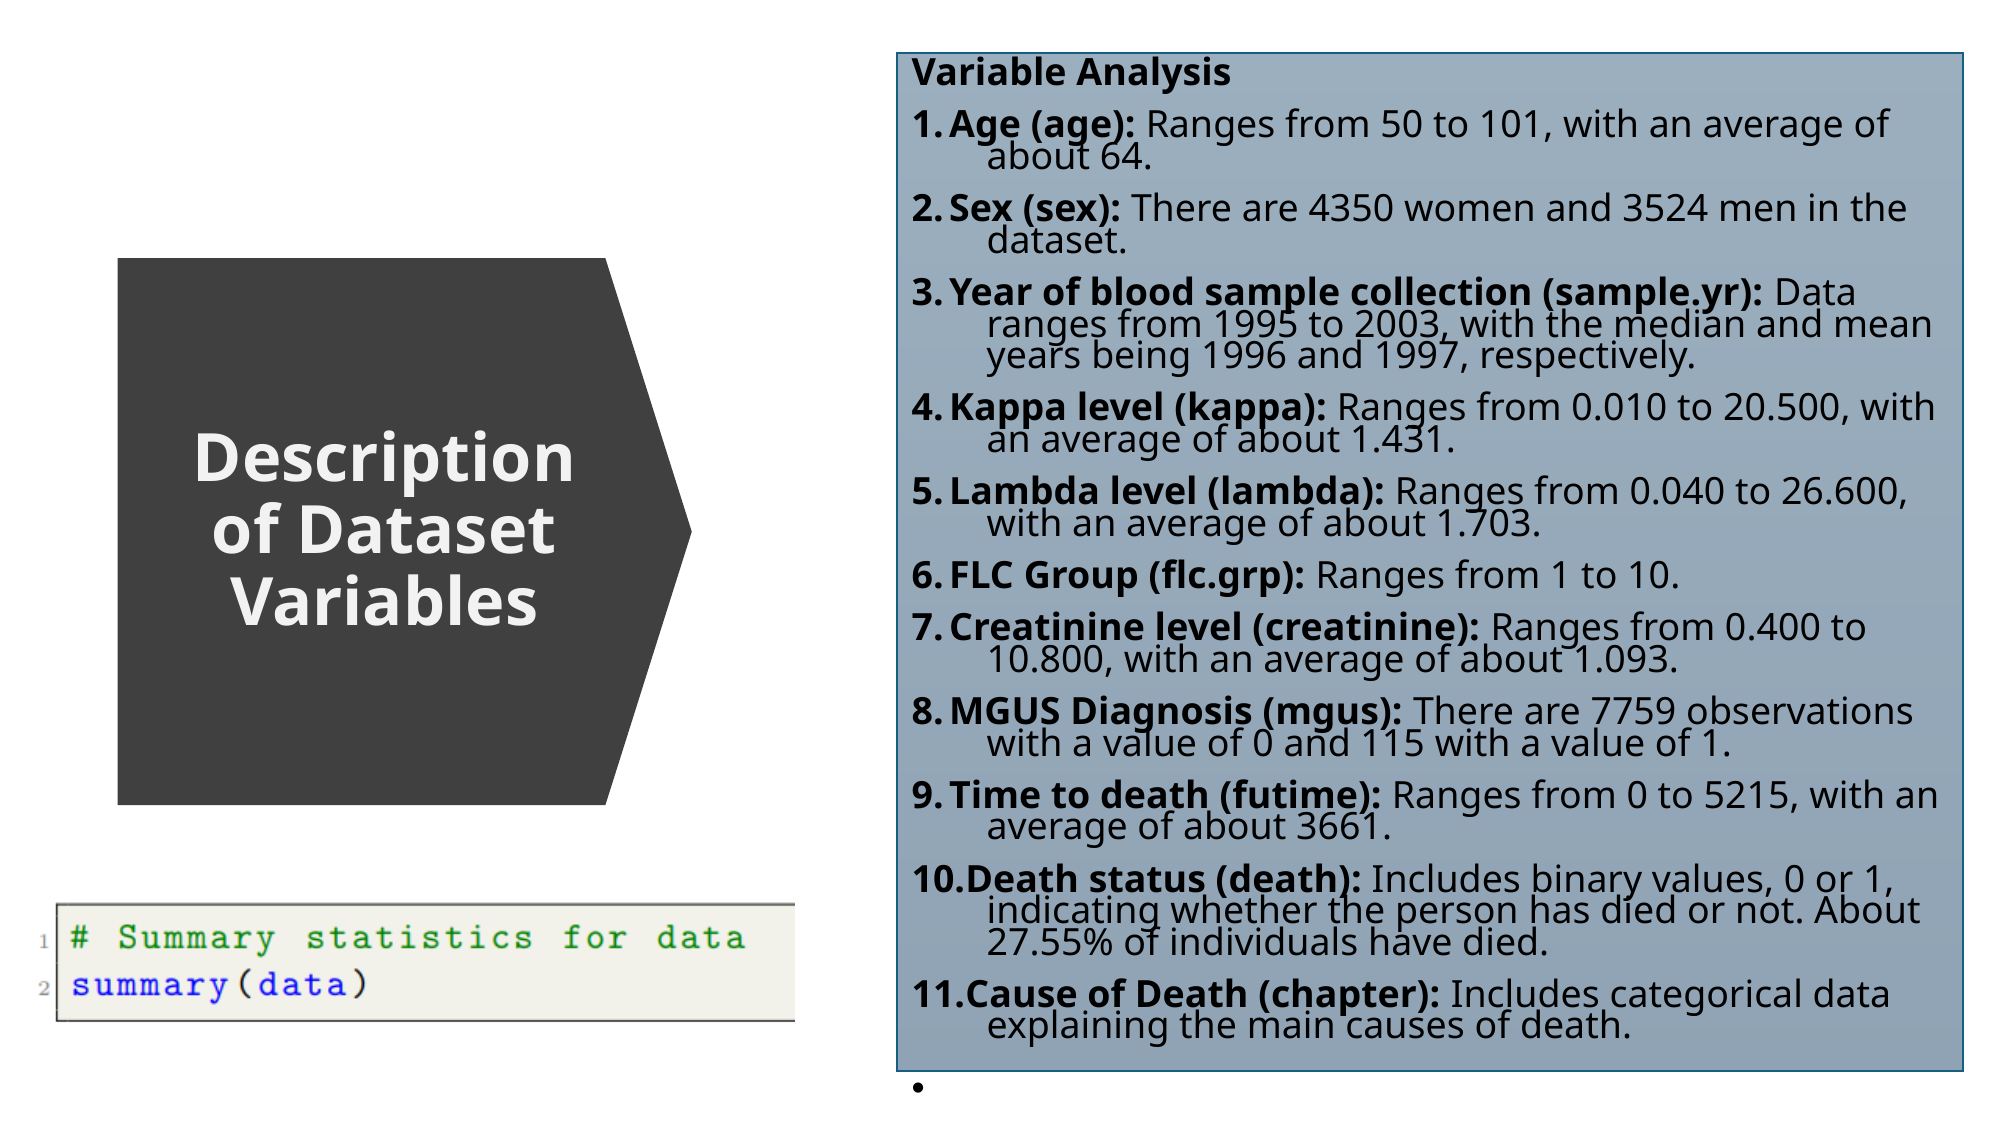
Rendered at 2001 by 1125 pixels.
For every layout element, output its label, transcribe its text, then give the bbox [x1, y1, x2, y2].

text_box [117, 258, 692, 806]
title Description of Dataset Variables [168, 322, 601, 741]
picture [14, 881, 795, 1044]
list Variable Analysis Age (age): Ranges from 50 to 101, with an average of about 64. Sex (sex): There are 4350 women and 3524 men in the dataset. Year of blood sample collection (sample.yr): Data ranges from 1995 to 2003, with the median and mean years being 1996 and 1997, respectively. Kappa level (kappa): Ranges from 0.010 to 20.500, with an average of about 1.431. Lambda level (lambda): Ranges from 0.040 to 26.600, with an average of about 1.703. FLC Group (flc.grp): Ranges from 1 to 10. Creatinine level (creatinine): Ranges from 0.400 to 10.800, with an average of about 1.093. MGUS Diagnosis (mgus): There are 7759 observations with a value of 0 and 115 with a value of 1. Time to death (futime): Ranges from 0 to 5215, with an average of about 3661. Death status (death): Includes binary values, 0 or 1, indicating whether the person has died or not. About 27.55% of individuals have died. Cause of Death (chapter): Includes categorical data explaining the main causes of death. [896, 53, 1964, 1071]
